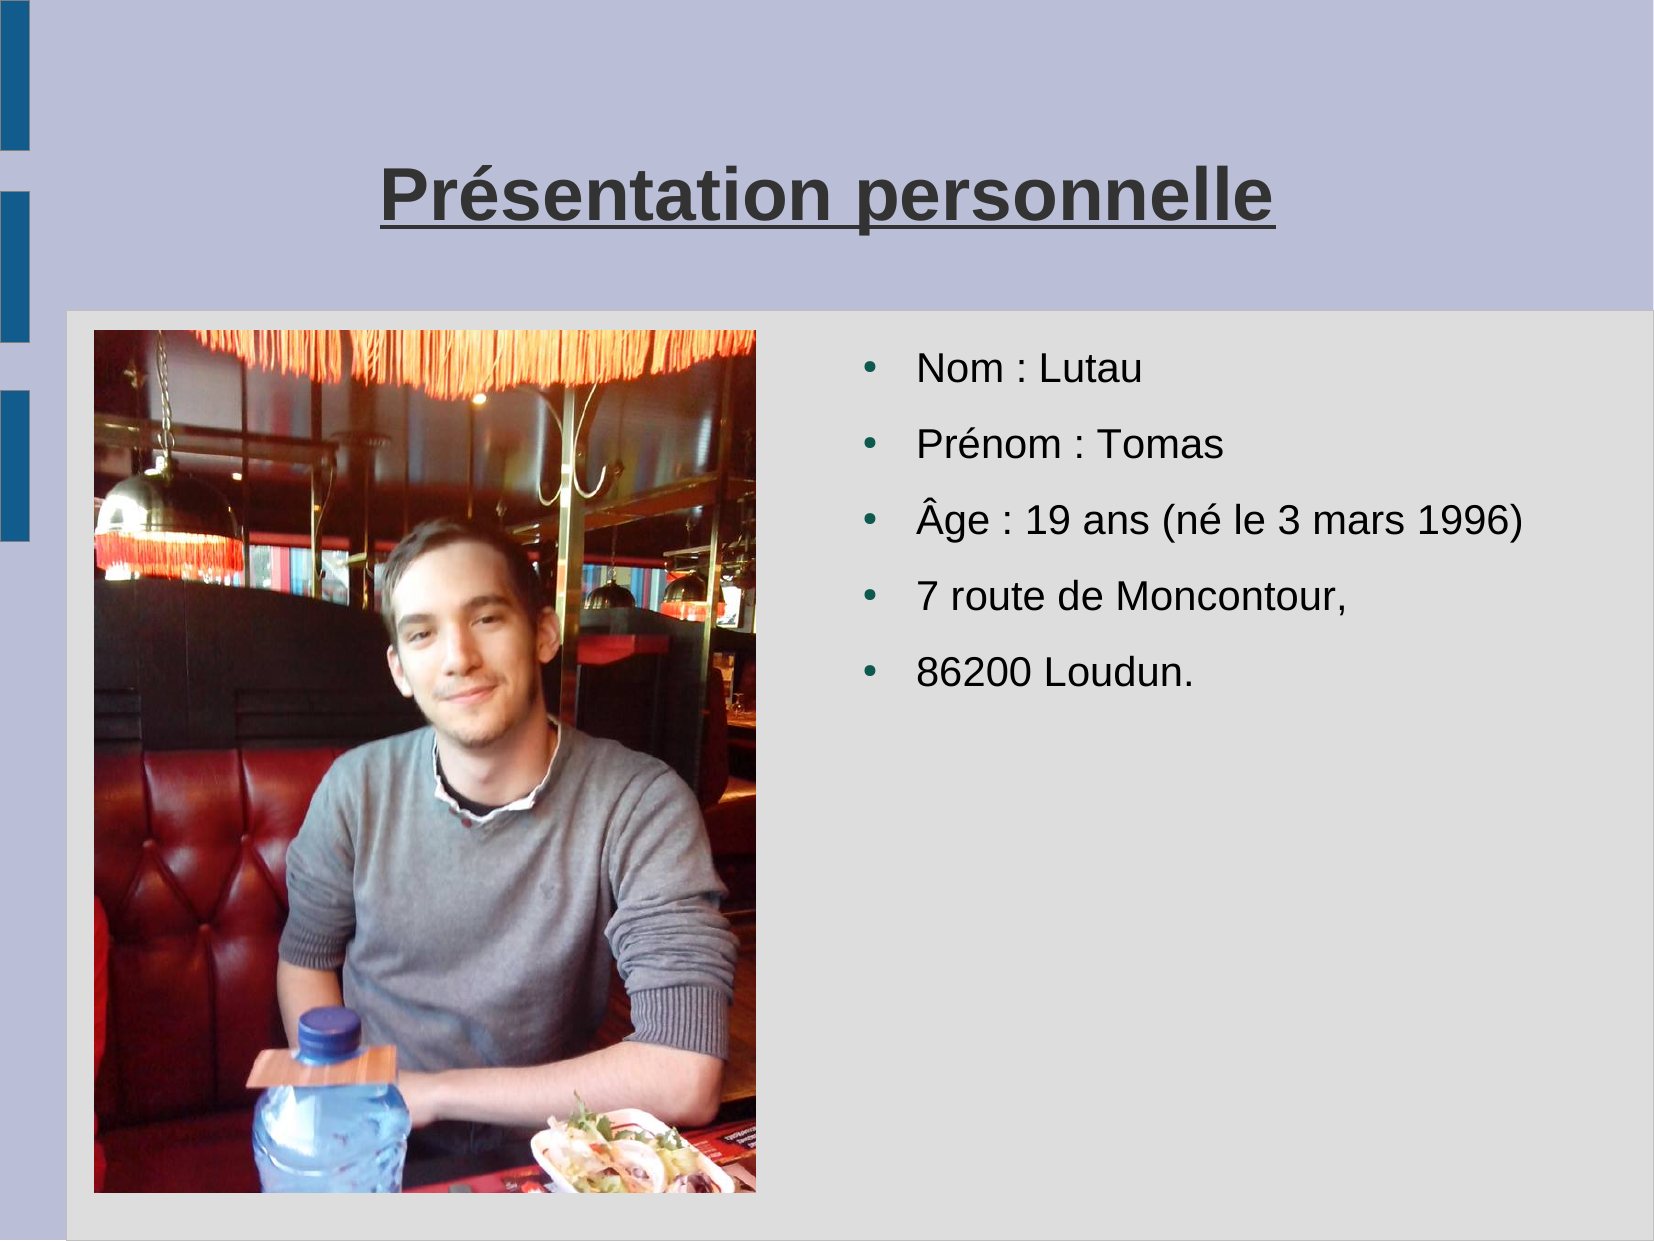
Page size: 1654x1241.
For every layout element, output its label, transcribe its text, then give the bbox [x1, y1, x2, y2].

picture [94, 330, 756, 1193]
list Nom : Lutau Prénom : Tomas Âge : 19 ans (né le 3 mars 1996) 7 route de Moncontour, 86200 Loudun. [845, 344, 1535, 718]
title Présentation personnelle [121, 91, 1534, 299]
